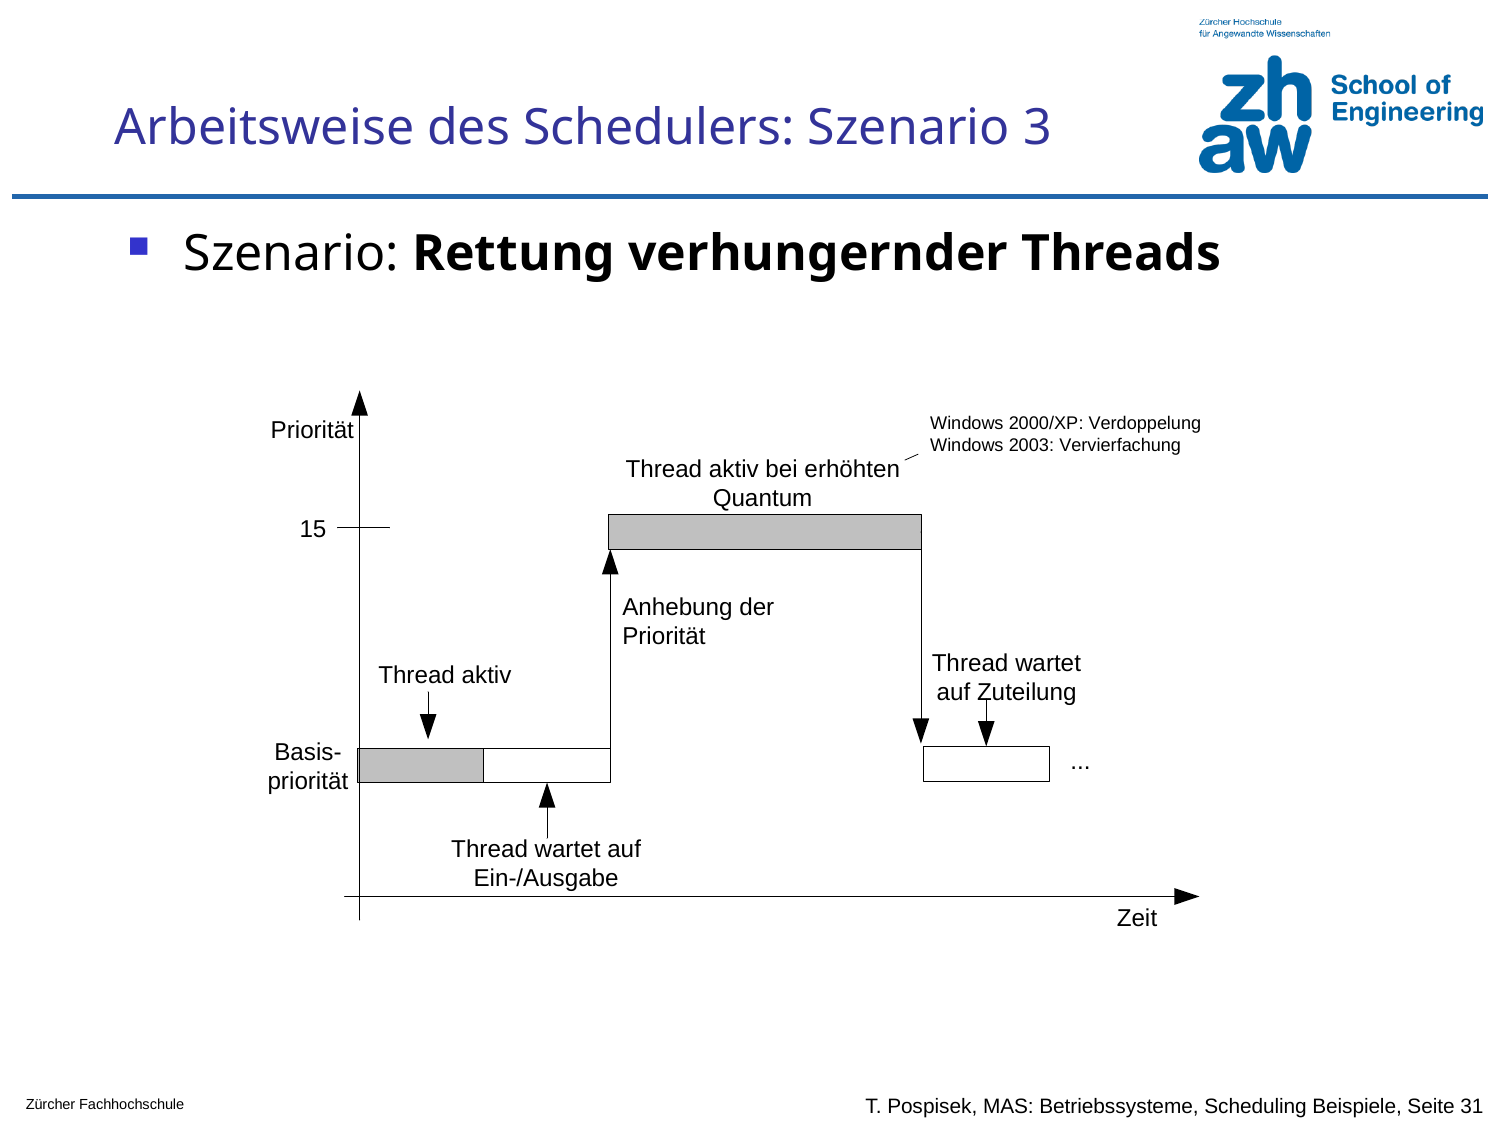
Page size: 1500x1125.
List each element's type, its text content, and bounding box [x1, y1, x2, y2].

title Arbeitsweise des Schedulers: Szenario 3 [99, 50, 1379, 163]
picture [241, 360, 1230, 951]
picture [1199, 19, 1483, 173]
list Szenario: Rettung verhungernder Threads [112, 212, 1425, 303]
